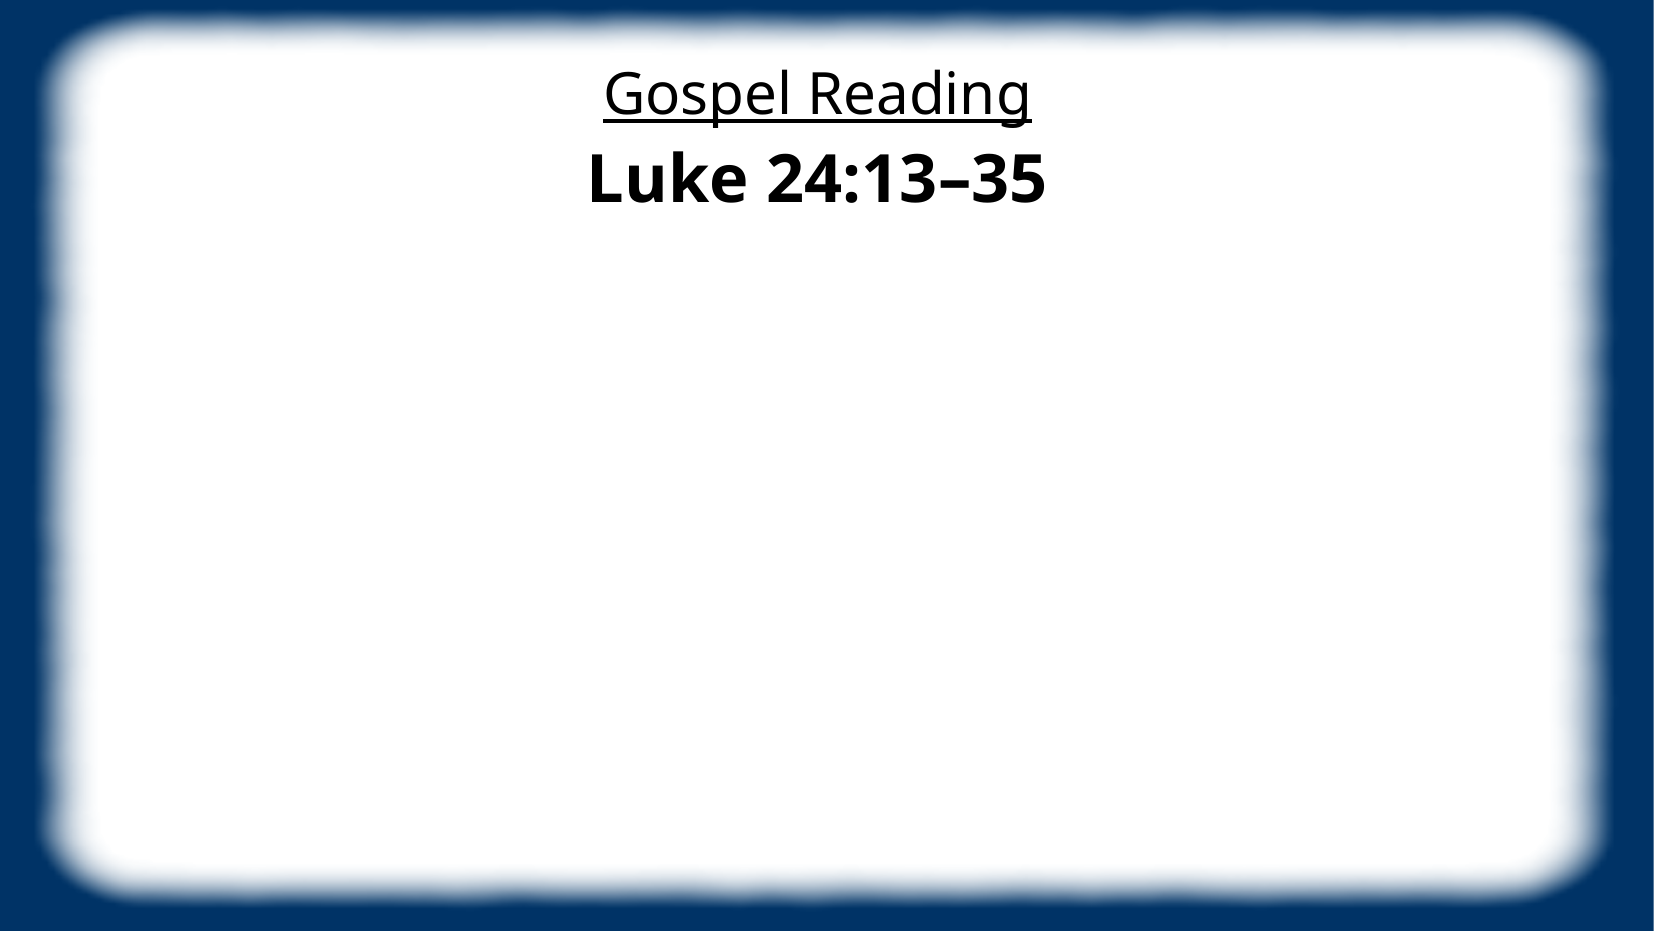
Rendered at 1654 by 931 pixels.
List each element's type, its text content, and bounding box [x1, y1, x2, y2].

text_box Gospel Reading Luke 24:13–35 [90, 45, 1546, 226]
picture [0, 0, 1654, 931]
